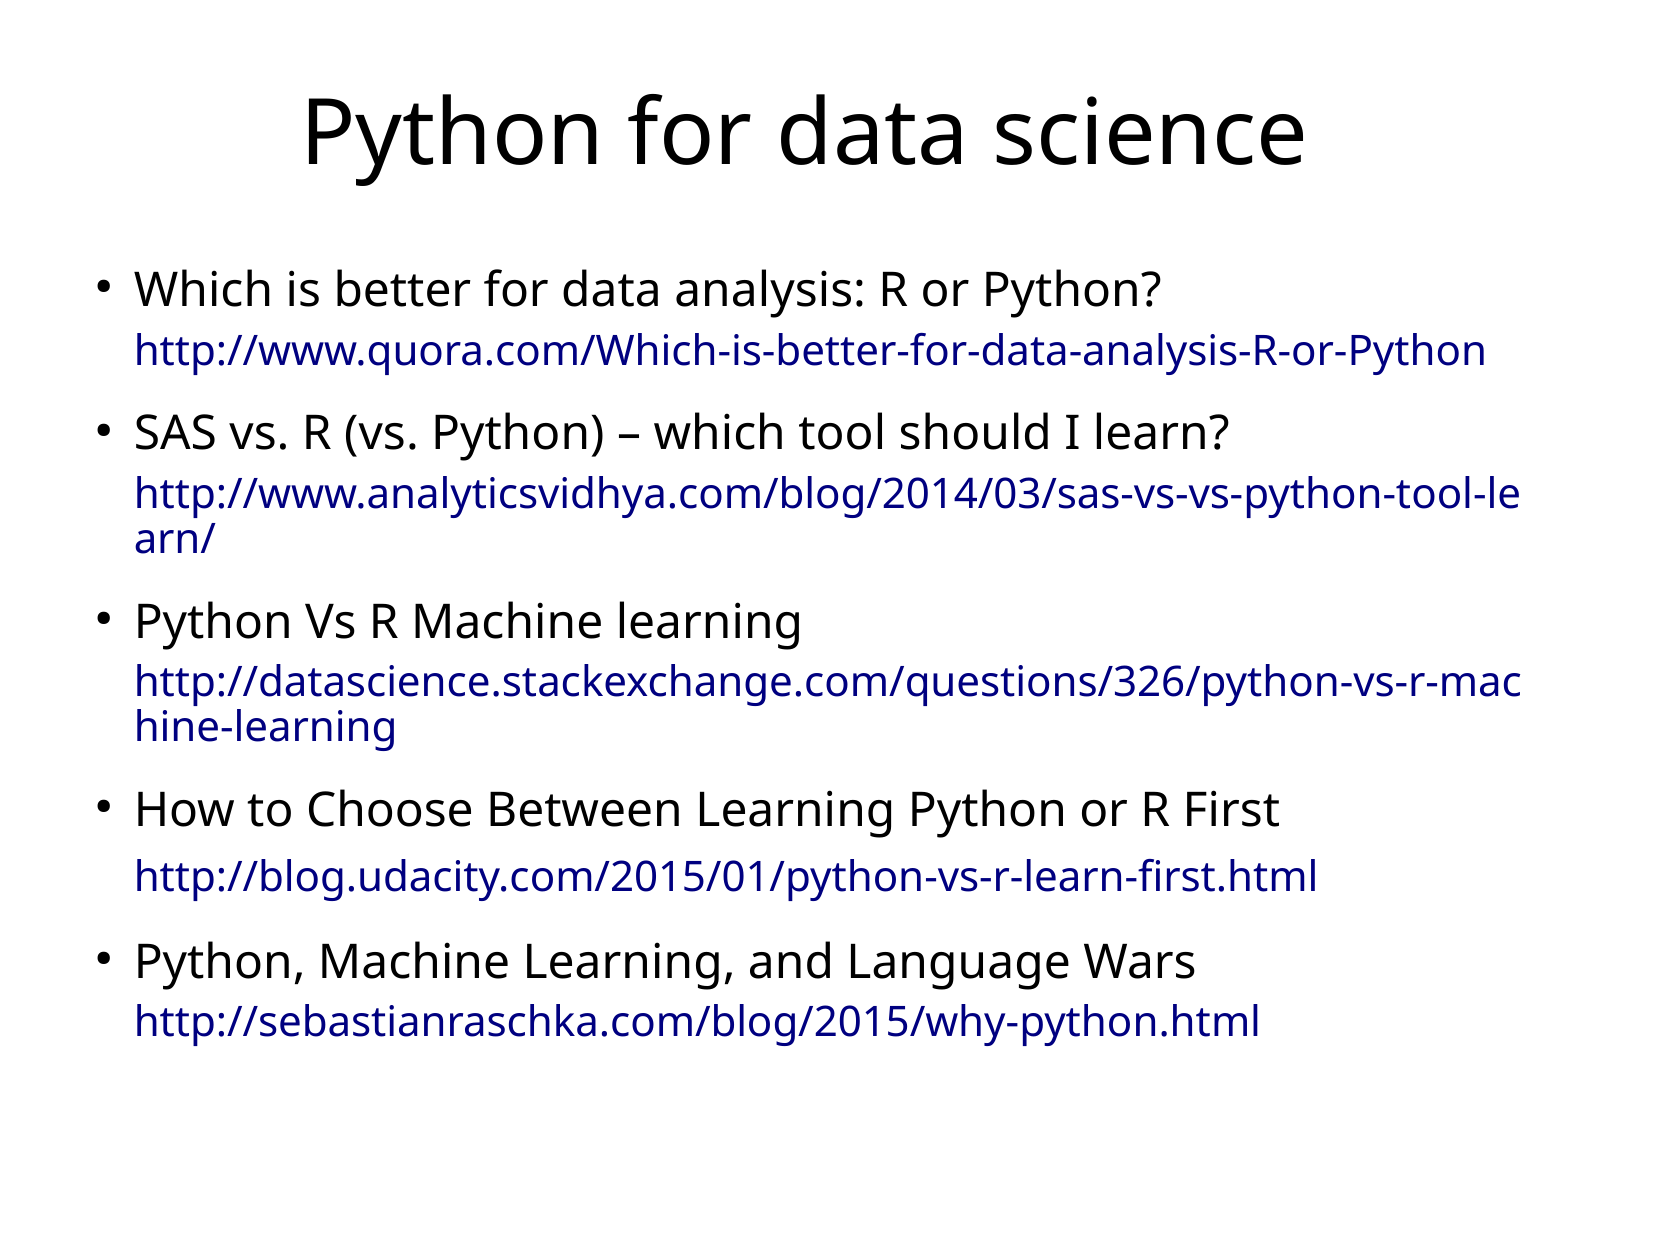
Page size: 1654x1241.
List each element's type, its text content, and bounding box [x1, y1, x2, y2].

title Python for data science [79, 25, 1531, 233]
list Which is better for data analysis: R or Python? http://www.quora.com/Which-is-better-for-data-analysis-R-or-Python SAS vs. R (vs. Python) – which tool should I learn? http://www.analyticsvidhya.com/blog/2014/03/sas-vs-vs-python-tool-learn/ Python Vs R Machine learninghttp://datascience.stackexchange.com/questions/326/python-vs-r-machine-learning How to Choose Between Learning Python or R First http://blog.udacity.com/2015/01/python-vs-r-learn-first.html Python, Machine Learning, and Language Wars http://sebastianraschka.com/blog/2015/why-python.html [82, 255, 1538, 975]
